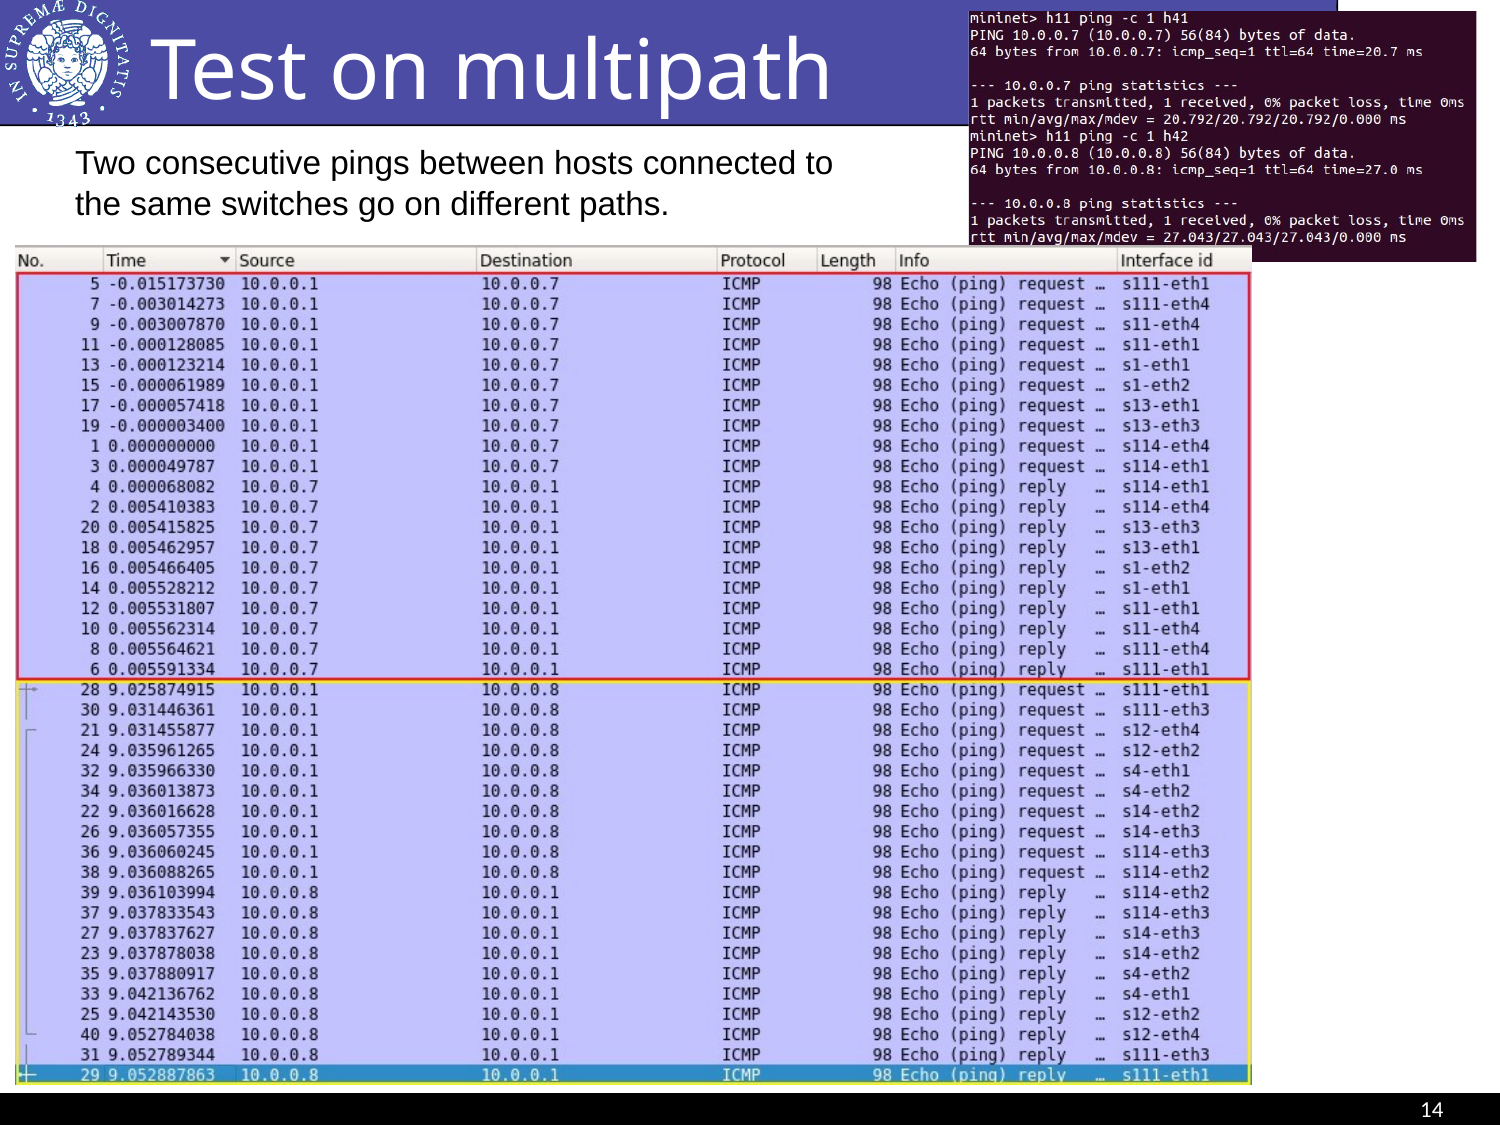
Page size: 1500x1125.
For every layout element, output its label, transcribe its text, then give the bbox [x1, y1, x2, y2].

text_box Test on multipath [135, 7, 1341, 126]
picture [15, 11, 1477, 1085]
picture [2, 0, 133, 130]
text_box <numero> [2, 1086, 1500, 1125]
text_box Two consecutive pings between hosts connected to the same switches go on different paths. [74, 141, 886, 213]
